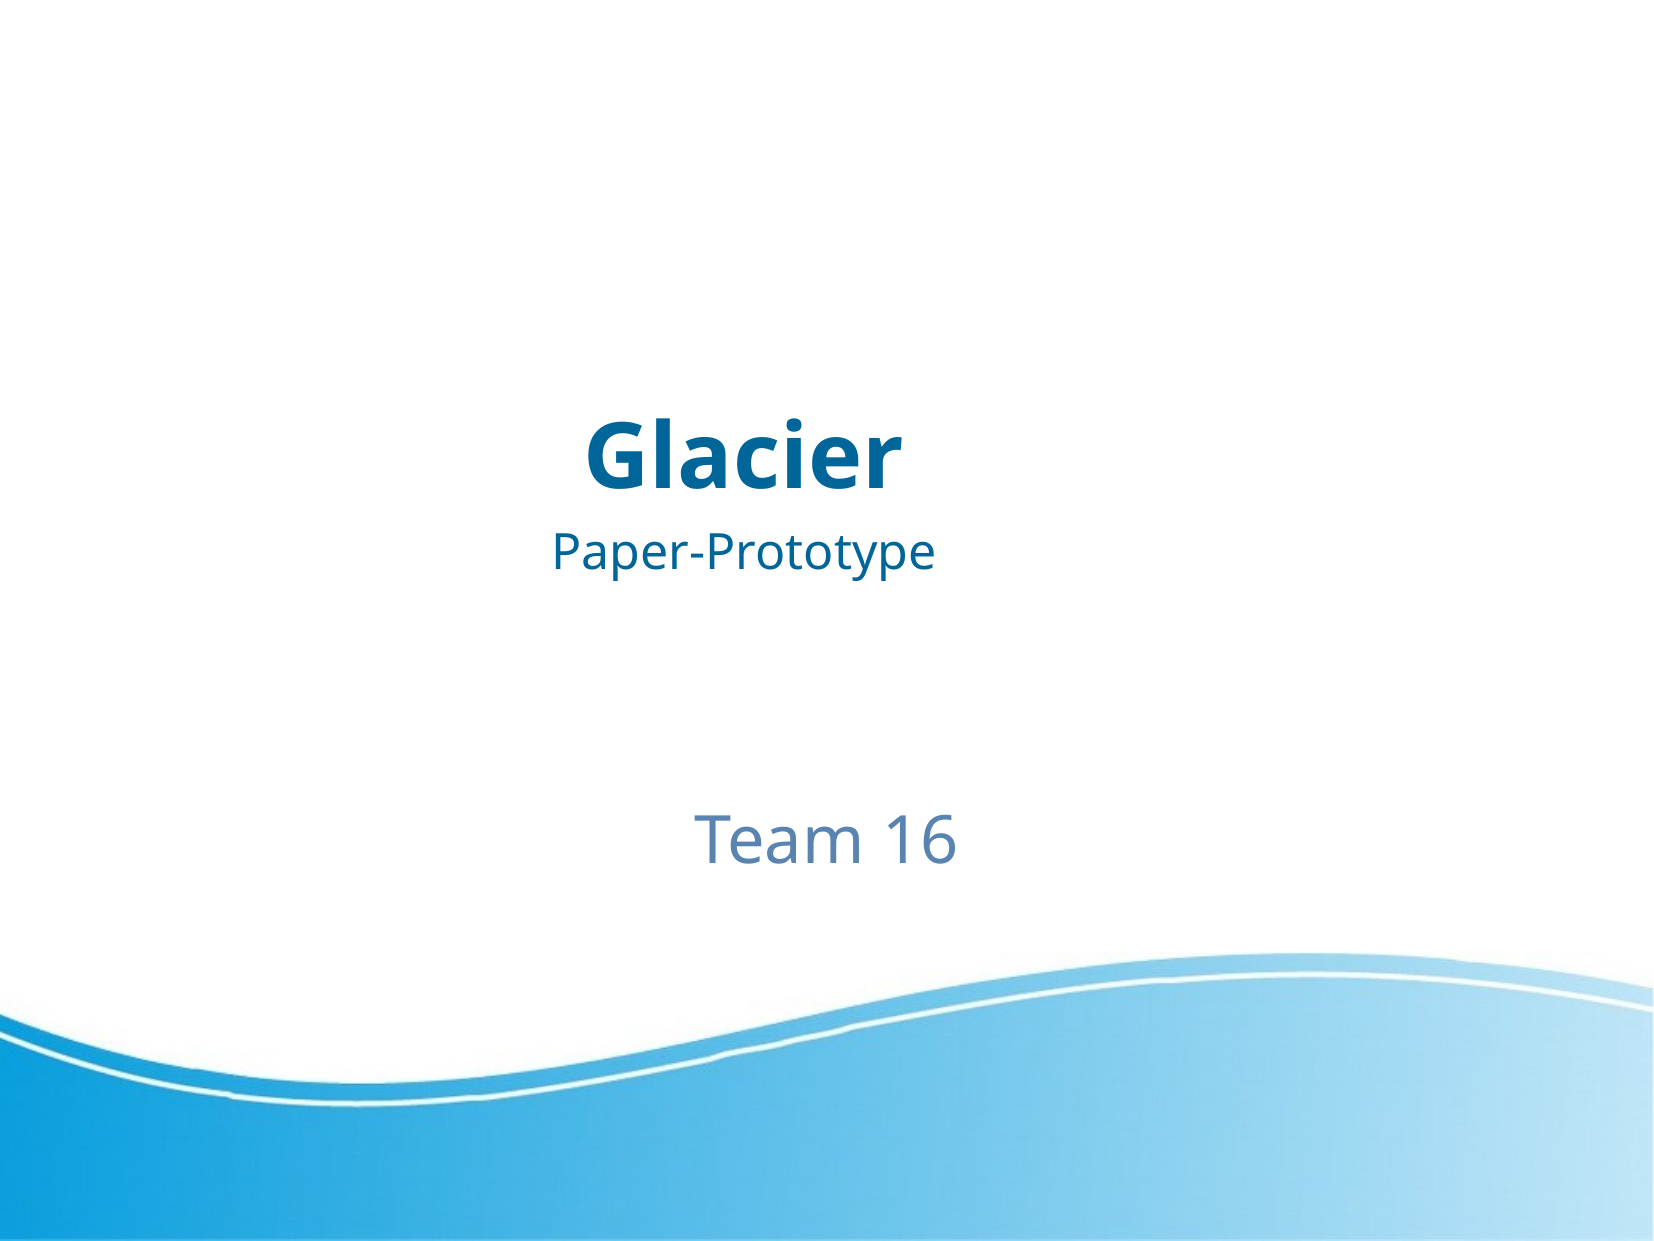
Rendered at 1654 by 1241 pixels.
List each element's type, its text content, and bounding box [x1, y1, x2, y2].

picture [0, 952, 1654, 1241]
subtitle Team 16 [82, 665, 1571, 1010]
title Glacier Paper-Prototype [0, 310, 1489, 665]
